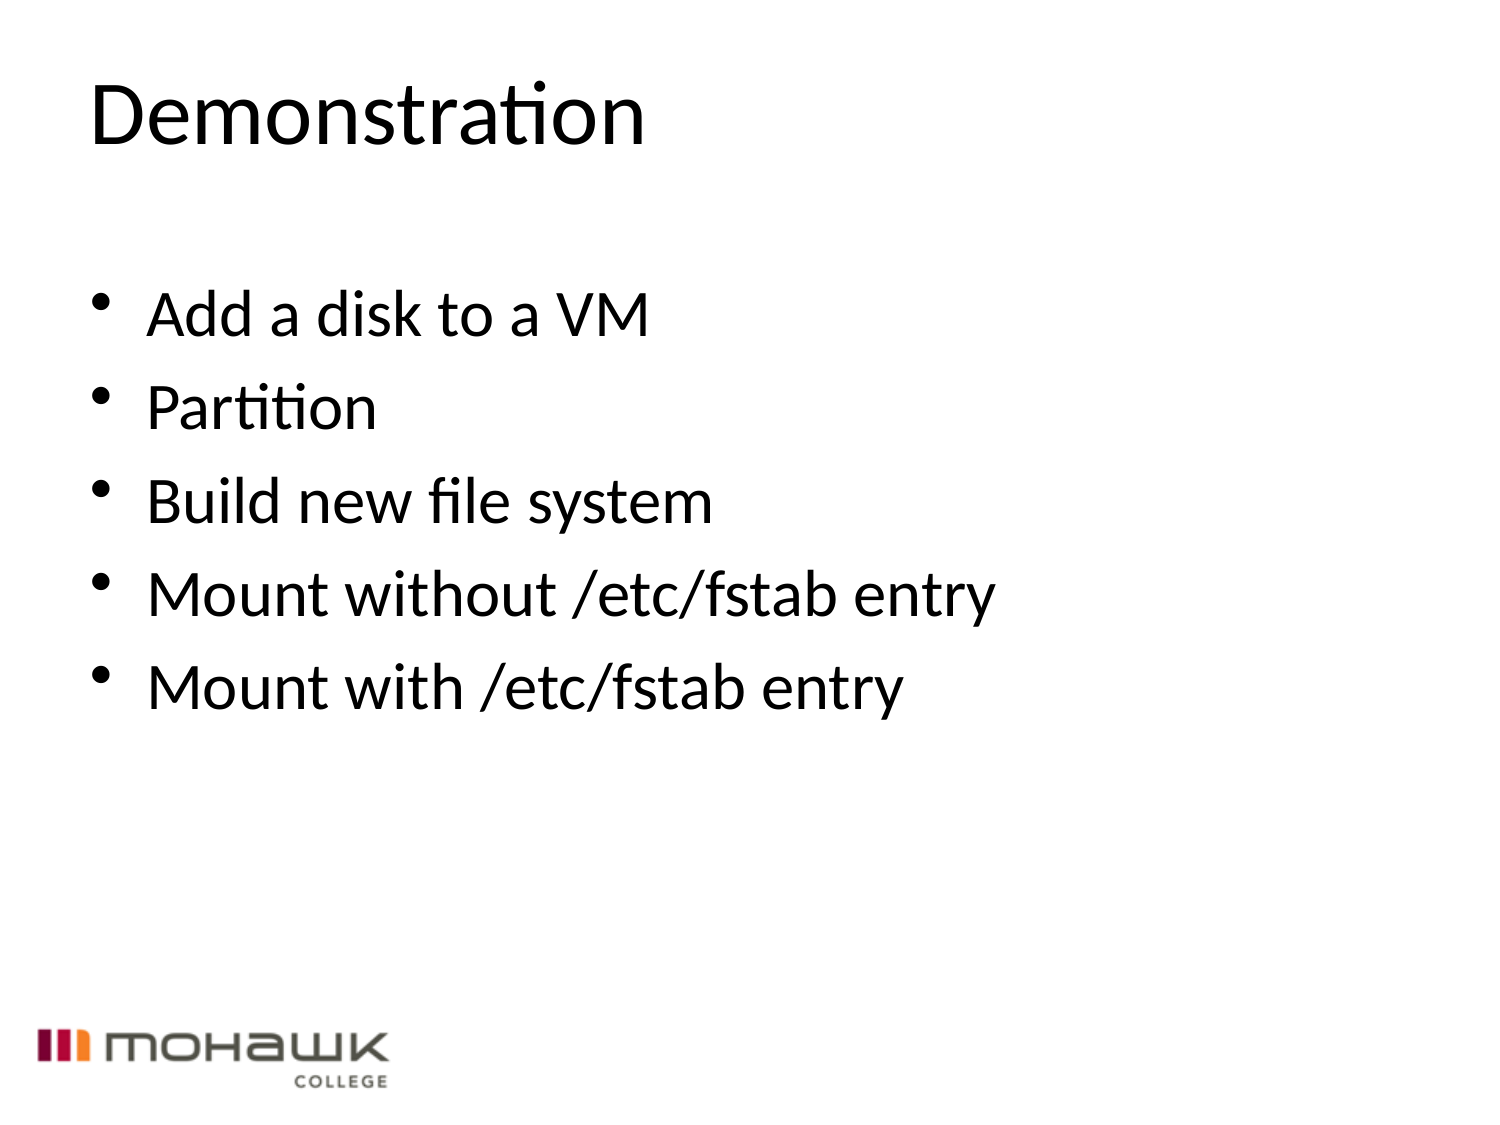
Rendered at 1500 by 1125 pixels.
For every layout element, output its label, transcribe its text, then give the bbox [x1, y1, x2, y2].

picture [5, 1000, 422, 1118]
list Add a disk to a VM Partition Build new file system Mount without /etc/fstab entry Mount with /etc/fstab entry [75, 262, 1425, 1005]
title Demonstration [75, 45, 1425, 233]
